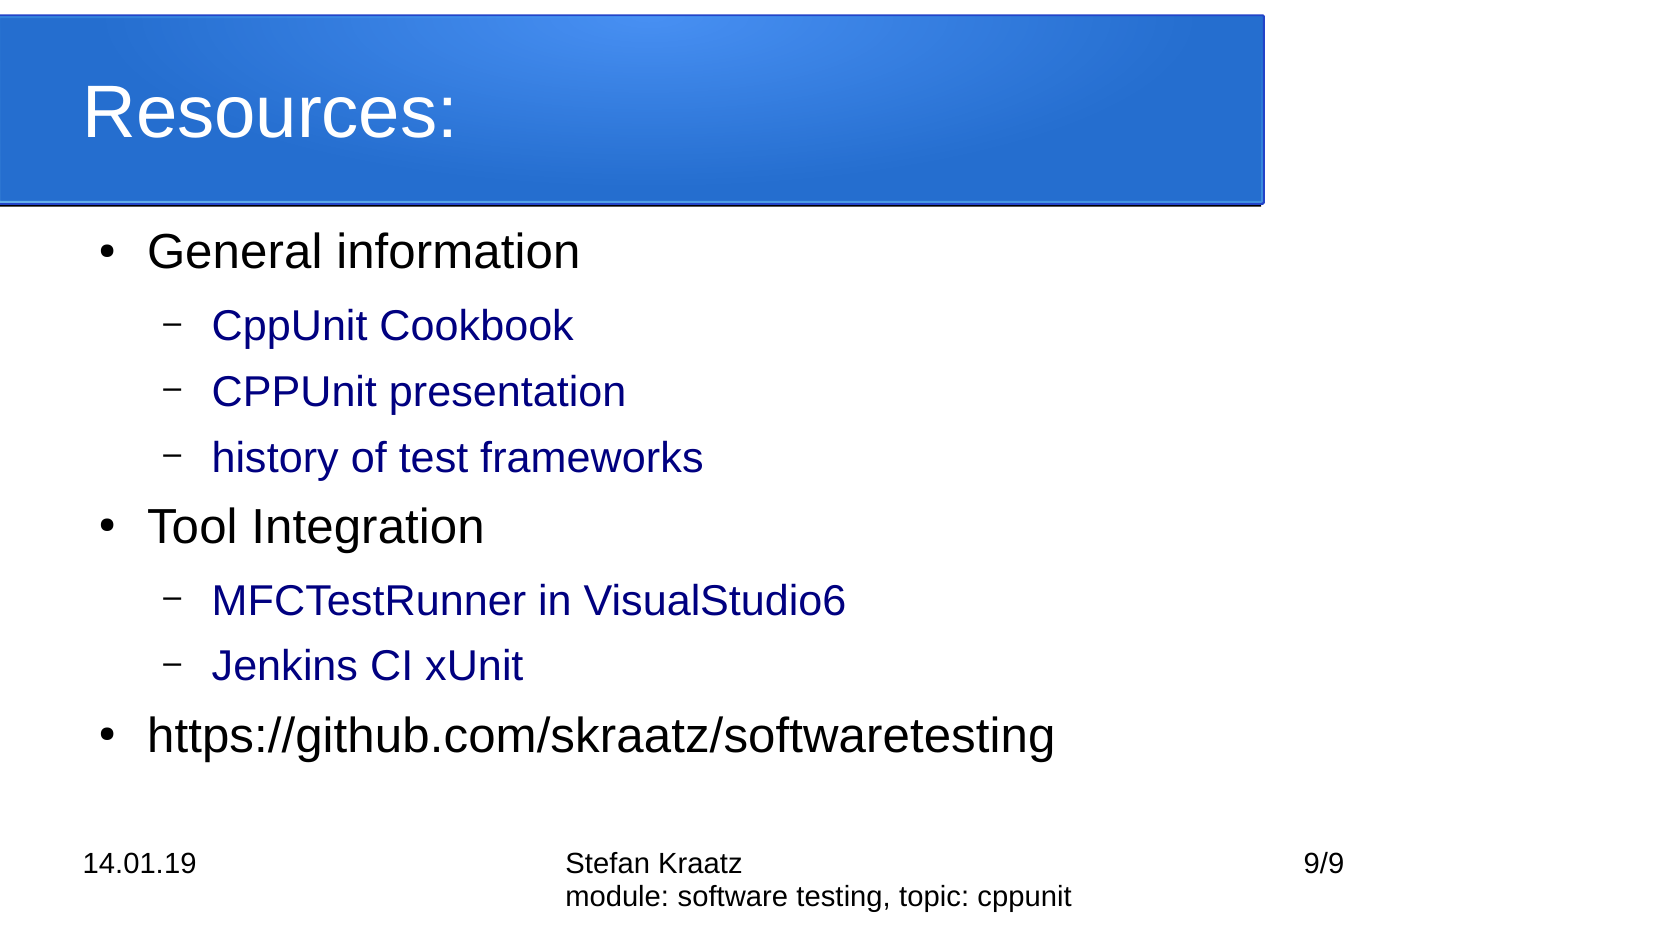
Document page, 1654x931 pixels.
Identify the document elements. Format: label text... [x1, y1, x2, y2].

list General information CppUnit Cookbook CPPUnit presentation history of test frameworks Tool Integration MFCTestRunner in VisualStudio6 Jenkins CI xUnit https://github.com/skraatz/softwaretesting [82, 224, 1571, 764]
title Resources: [82, 35, 1235, 189]
